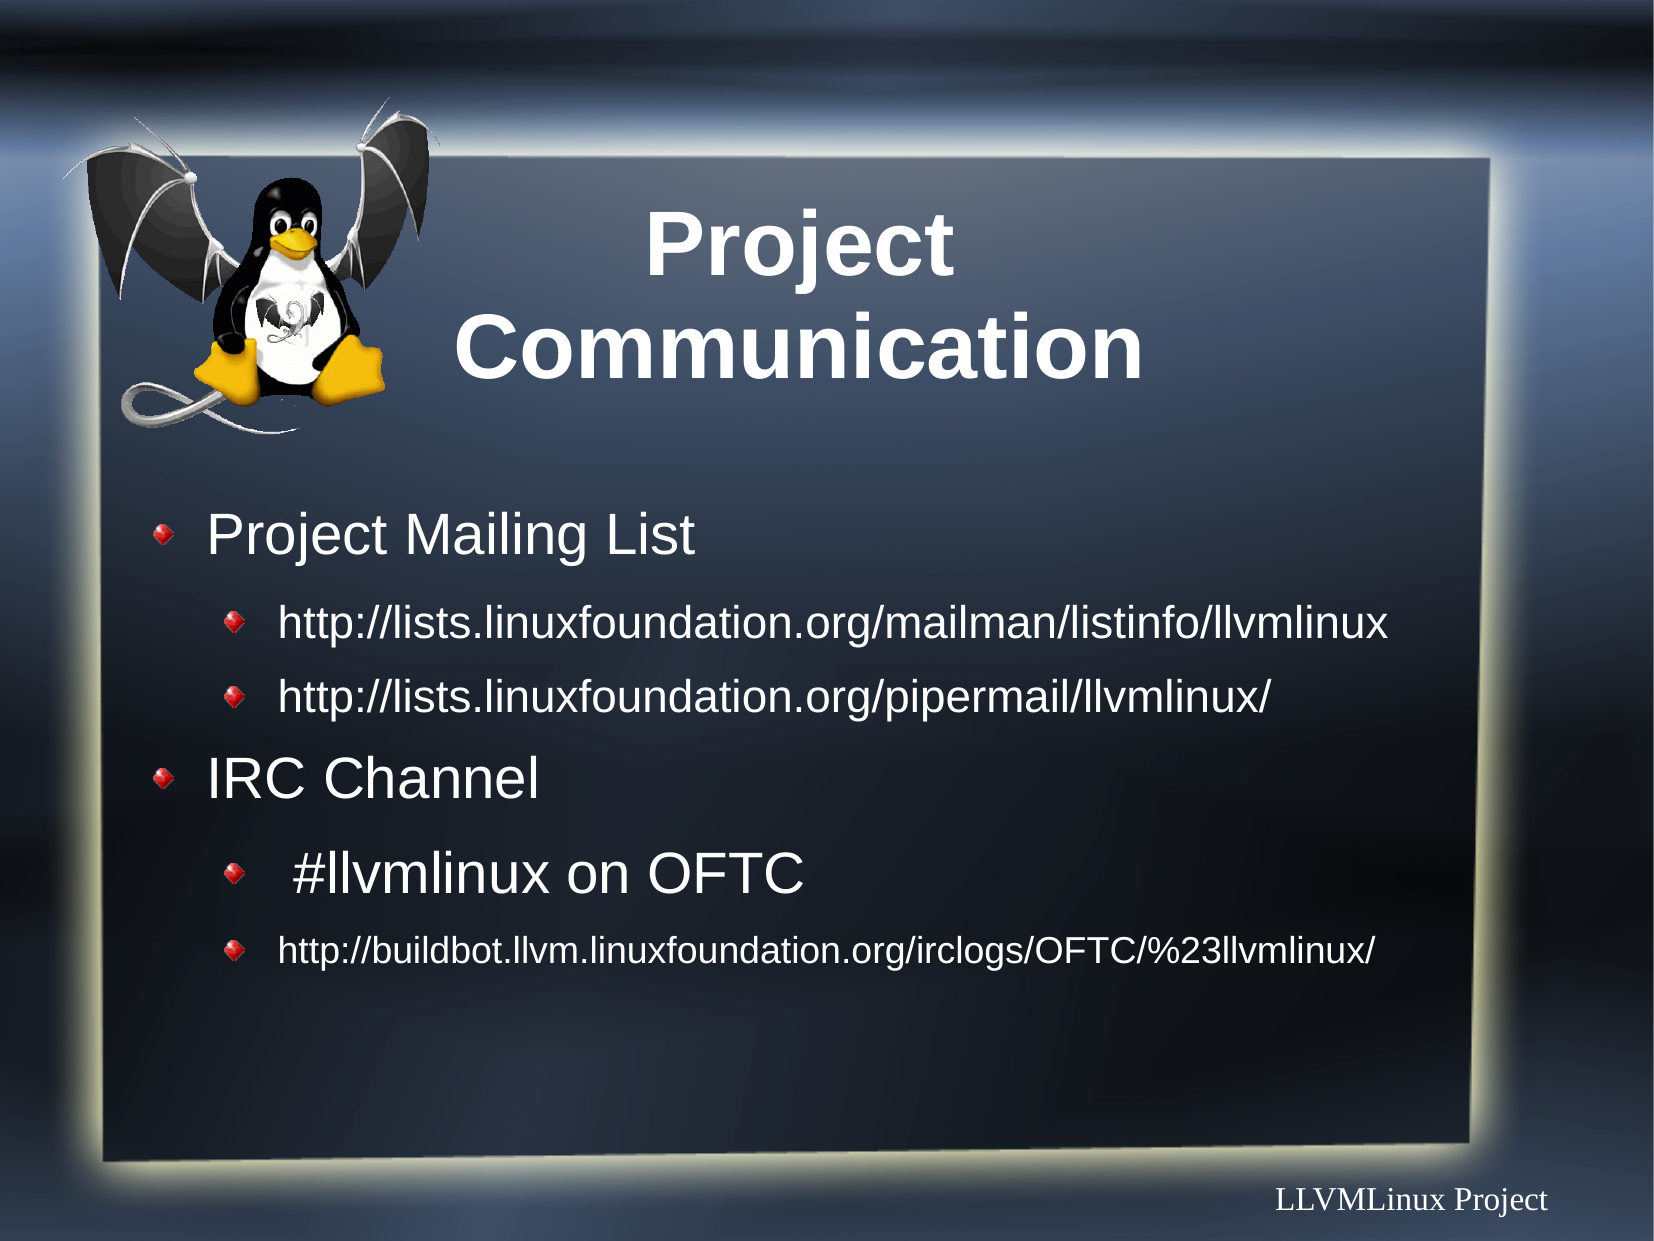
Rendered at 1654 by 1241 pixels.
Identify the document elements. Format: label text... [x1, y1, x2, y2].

title Project Communication [443, 177, 1477, 414]
picture [0, 0, 1654, 1241]
list Project Mailing List http://lists.linuxfoundation.org/mailman/listinfo/llvmlinux http://lists.linuxfoundation.org/pipermail/llvmlinux/ IRC Channel #llvmlinux on OFTC http://buildbot.llvm.linuxfoundation.org/irclogs/OFTC/%23llvmlinux/ [135, 501, 1447, 1163]
